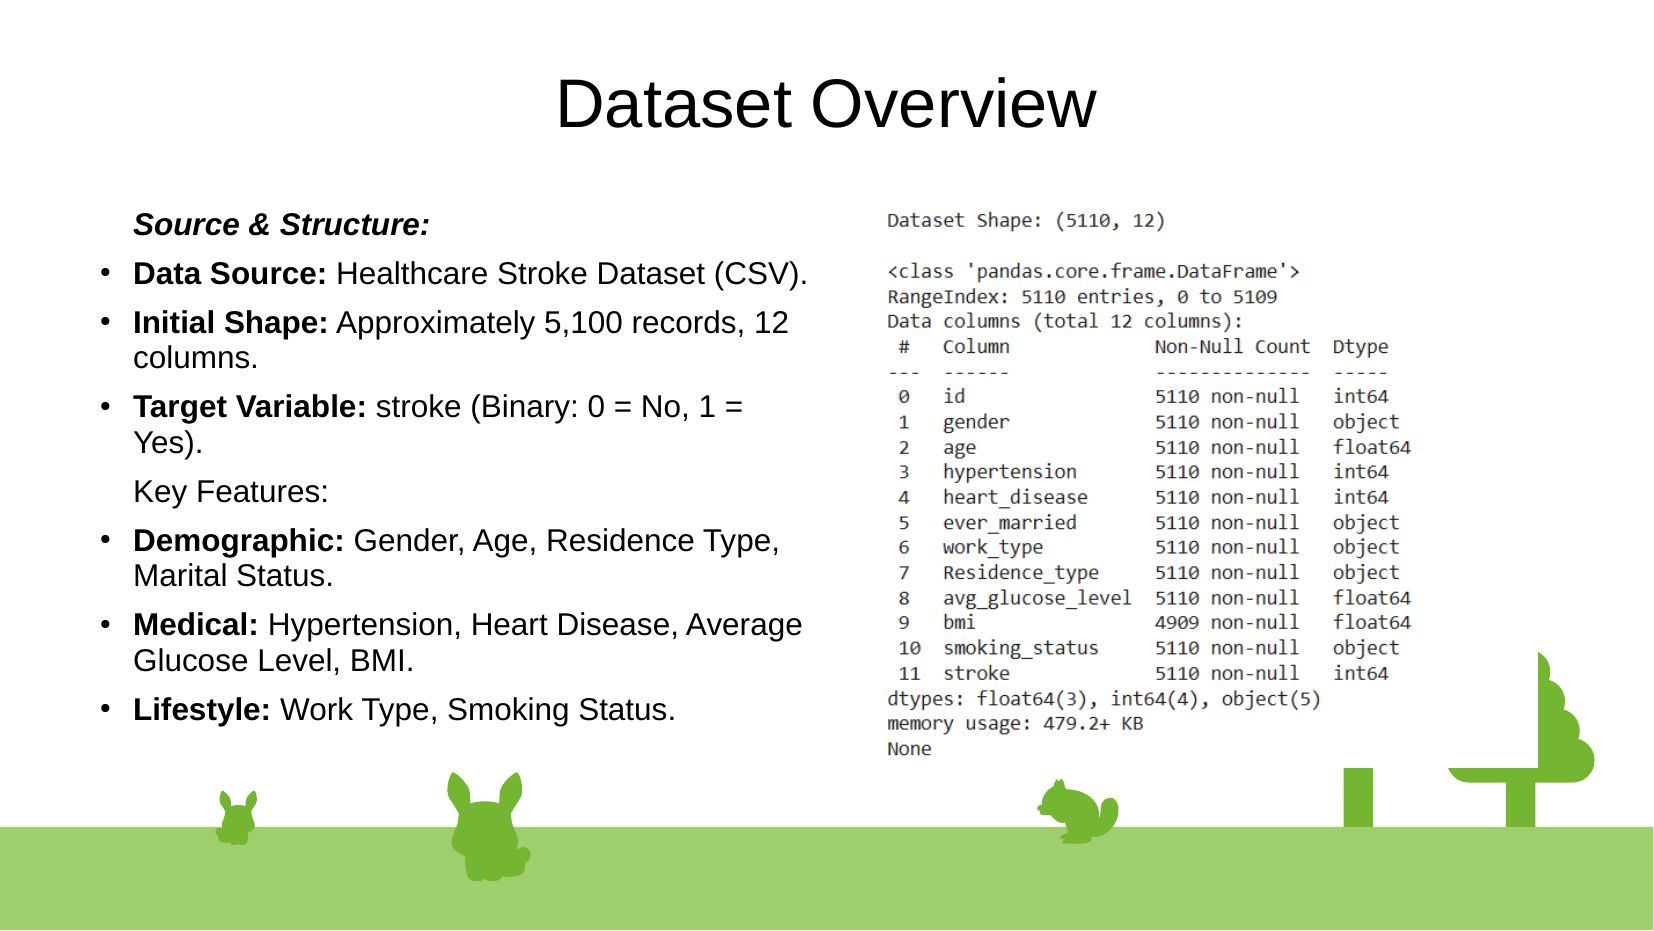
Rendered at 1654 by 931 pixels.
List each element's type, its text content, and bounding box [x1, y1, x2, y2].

list Source & Structure: Data Source: Healthcare Stroke Dataset (CSV). Initial Shape: Approximately 5,100 records, 12 columns. Target Variable: stroke (Binary: 0 = No, 1 = Yes). Key Features: Demographic: Gender, Age, Residence Type, Marital Status. Medical: Hypertension, Heart Disease, Average Glucose Level, BMI. Lifestyle: Work Type, Smoking Status. [88, 206, 809, 768]
title Dataset Overview [88, 29, 1565, 178]
picture [872, 206, 1538, 768]
